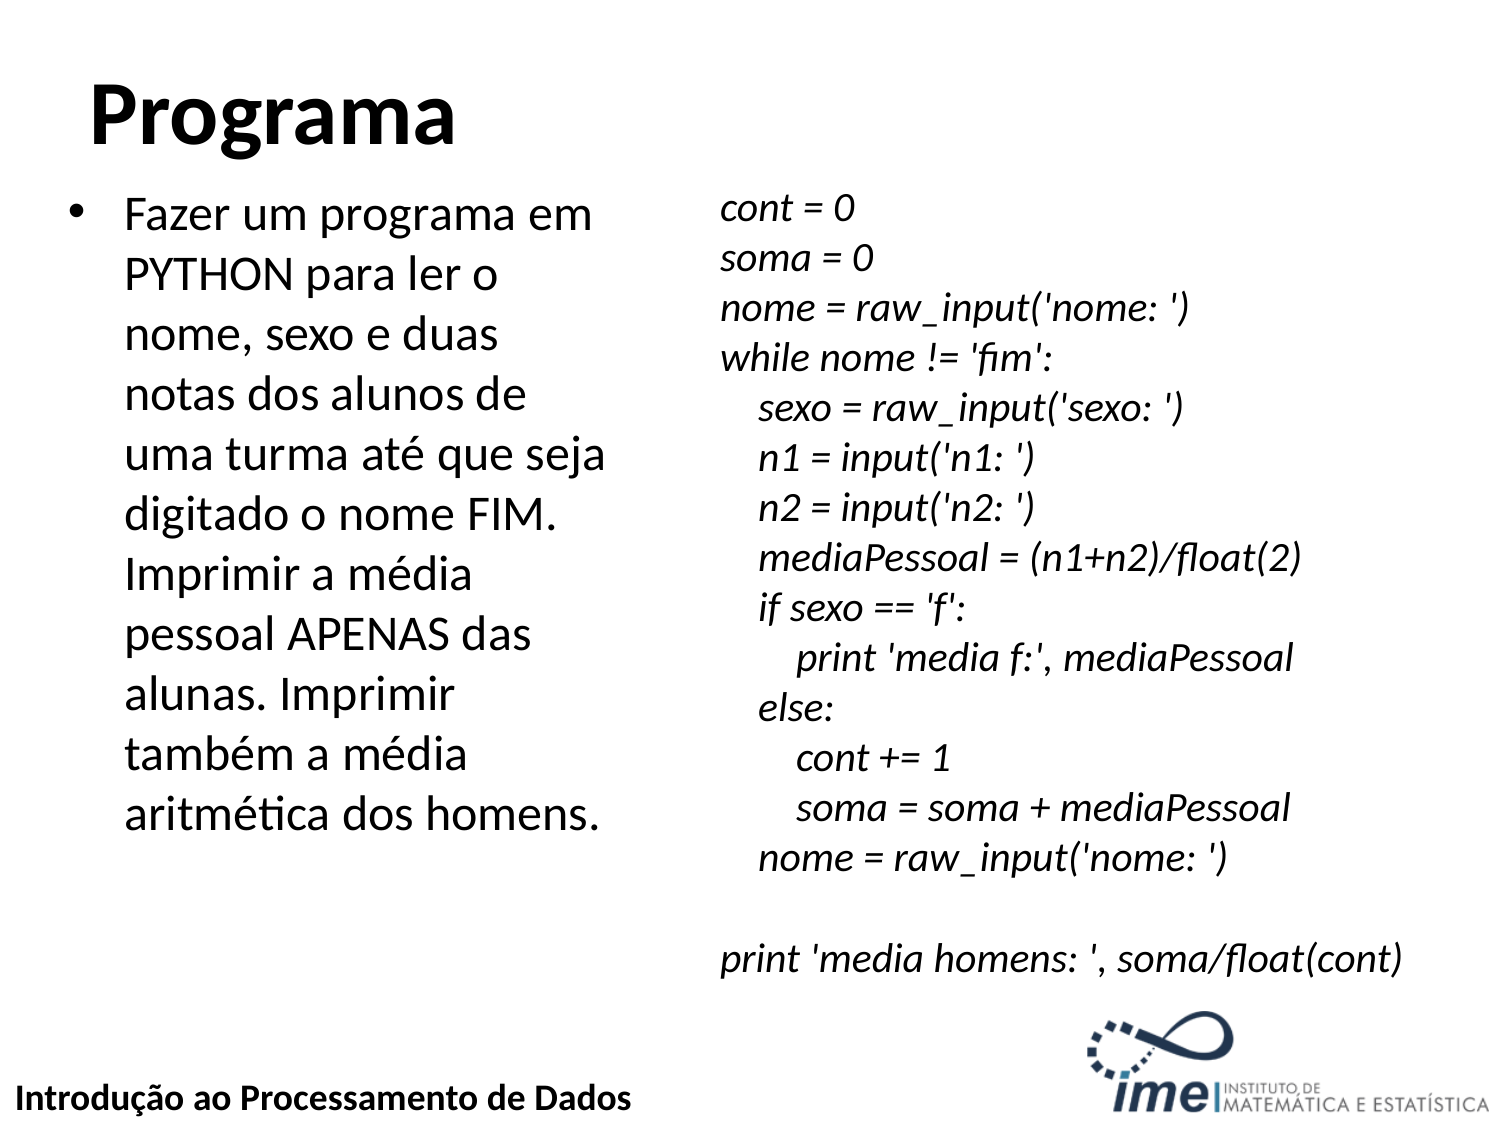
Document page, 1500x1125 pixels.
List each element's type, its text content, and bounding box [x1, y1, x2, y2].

picture [1086, 1011, 1495, 1115]
text_box cont = 0 soma = 0 nome = raw_input('nome: ') while nome != 'fim': sexo = raw_input('sexo: ') n1 = input('n1: ') n2 = input('n2: ') mediaPessoal = (n1+n2)/float(2) if sexo == 'f': print 'media f:', mediaPessoal else: cont += 1 soma = soma + mediaPessoal nome = raw_input('nome: ') print 'media homens: ', soma/float(cont) [705, 172, 1420, 988]
title Programa [75, 45, 1425, 233]
list Fazer um programa em PYTHON para ler o nome, sexo e duas notas dos alunos de uma turma até que seja digitado o nome FIM. Imprimir a média pessoal APENAS das alunas. Imprimir também a média aritmética dos homens. [53, 172, 622, 916]
